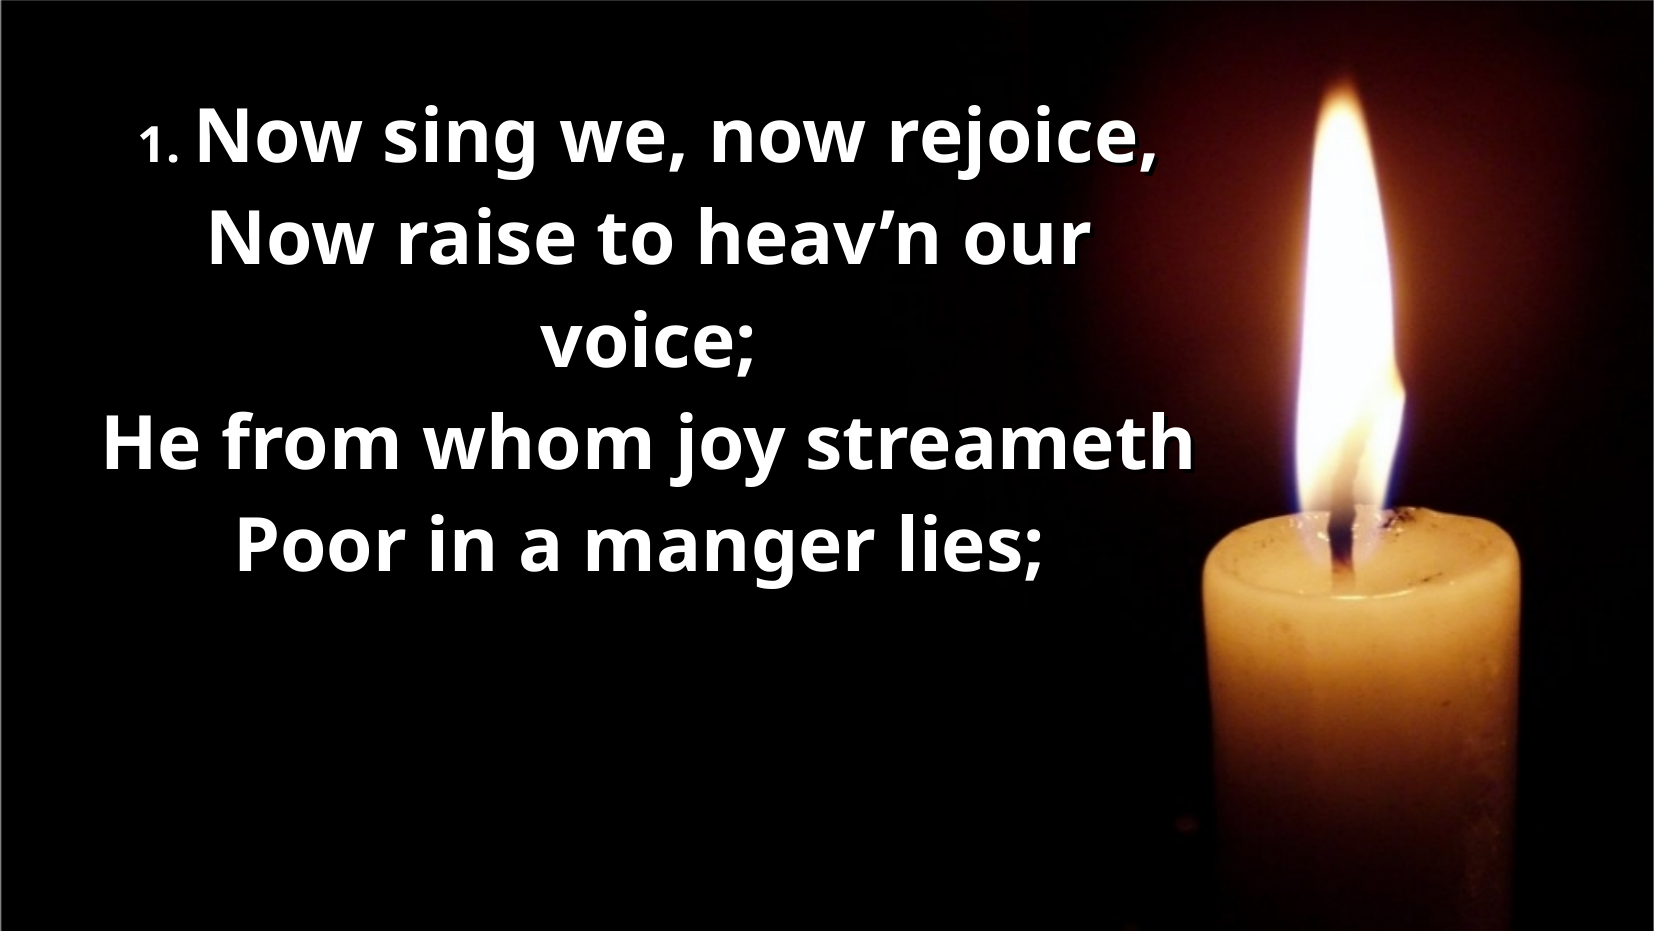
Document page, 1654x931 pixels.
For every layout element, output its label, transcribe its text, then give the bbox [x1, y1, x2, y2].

picture [0, 0, 1654, 931]
text_box 1. Now sing we, now rejoice, Now raise to heav’n our voice; He from whom joy streameth Poor in a manger lies; [75, 75, 1223, 490]
